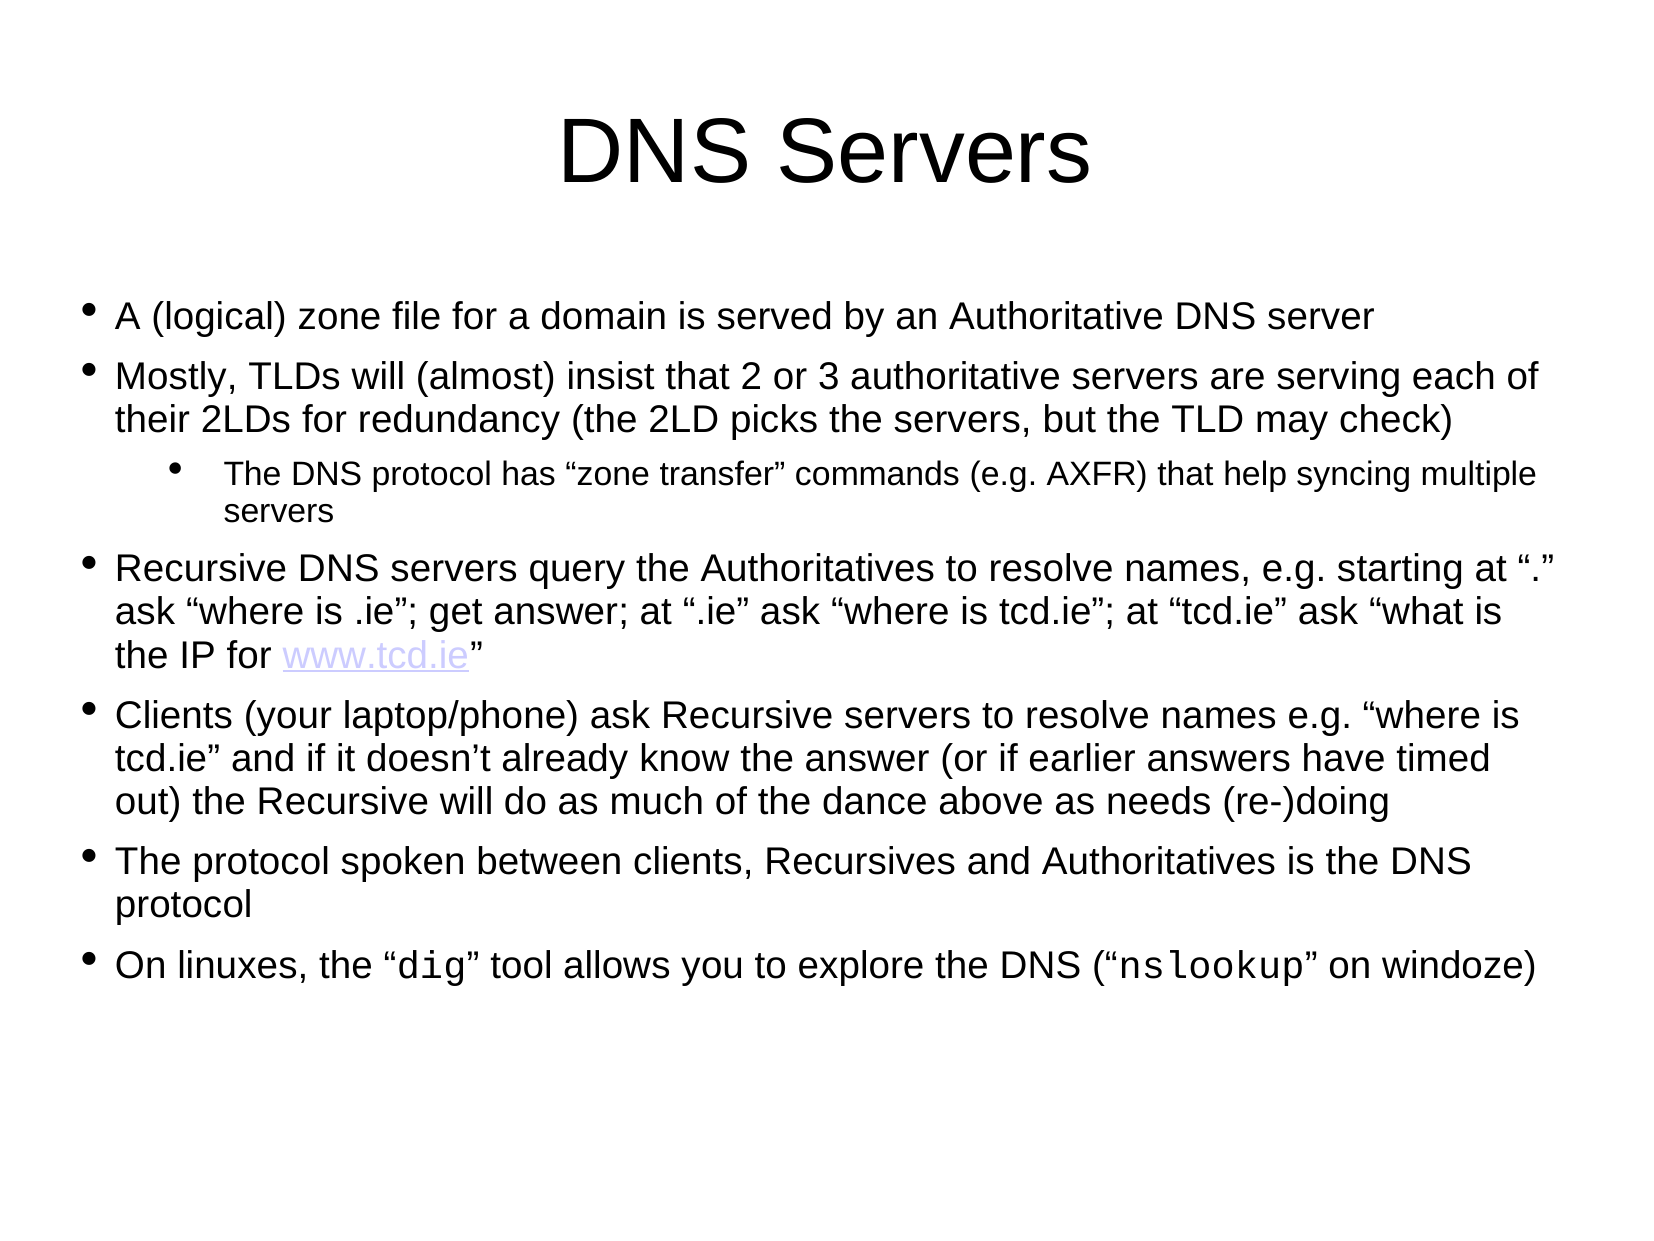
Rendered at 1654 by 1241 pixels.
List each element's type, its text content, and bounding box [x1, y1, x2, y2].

title DNS Servers [82, 49, 1569, 255]
list A (logical) zone file for a domain is served by an Authoritative DNS server Mostly, TLDs will (almost) insist that 2 or 3 authoritative servers are serving each of their 2LDs for redundancy (the 2LD picks the servers, but the TLD may check) The DNS protocol has “zone transfer” commands (e.g. AXFR) that help syncing multiple servers Recursive DNS servers query the Authoritatives to resolve names, e.g. starting at “.” ask “where is .ie”; get answer; at “.ie” ask “where is tcd.ie”; at “tcd.ie” ask “what is the IP for www.tcd.ie” Clients (your laptop/phone) ask Recursive servers to resolve names e.g. “where is tcd.ie” and if it doesn’t already know the answer (or if earlier answers have timed out) the Recursive will do as much of the dance above as needs (re-)doing The protocol spoken between clients, Recursives and Authoritatives is the DNS protocol On linuxes, the “dig” tool allows you to explore the DNS (“nslookup” on windoze) [82, 290, 1569, 1008]
